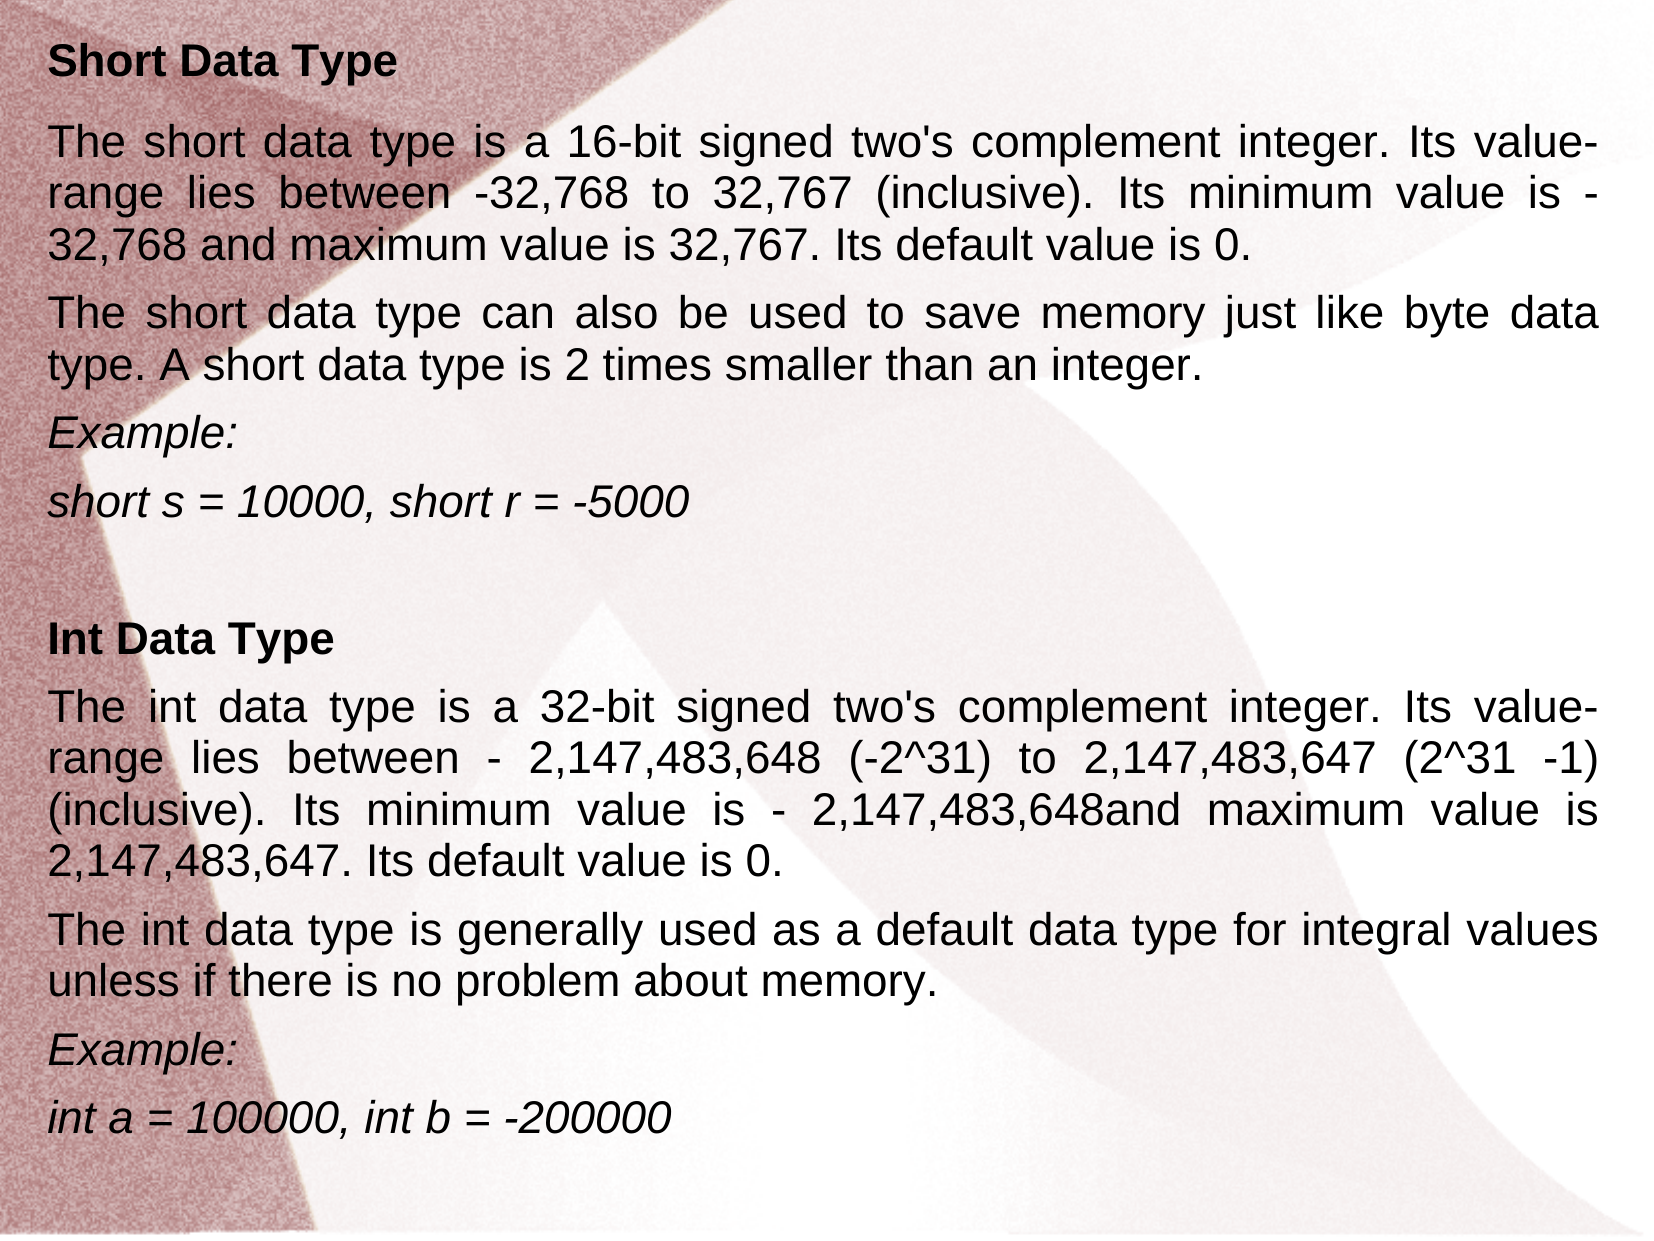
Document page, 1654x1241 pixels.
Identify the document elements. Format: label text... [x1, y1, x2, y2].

picture [0, 0, 1654, 1241]
list Short Data Type The short data type is a 16-bit signed two's complement integer. Its value-range lies between -32,768 to 32,767 (inclusive). Its minimum value is -32,768 and maximum value is 32,767. Its default value is 0. The short data type can also be used to save memory just like byte data type. A short data type is 2 times smaller than an integer. Example: short s = 10000, short r = -5000 Int Data Type The int data type is a 32-bit signed two's complement integer. Its value-range lies between - 2,147,483,648 (-2^31) to 2,147,483,647 (2^31 -1) (inclusive). Its minimum value is - 2,147,483,648and maximum value is 2,147,483,647. Its default value is 0. The int data type is generally used as a default data type for integral values unless if there is no problem about memory. Example: int a = 100000, int b = -200000 [47, 35, 1601, 1193]
